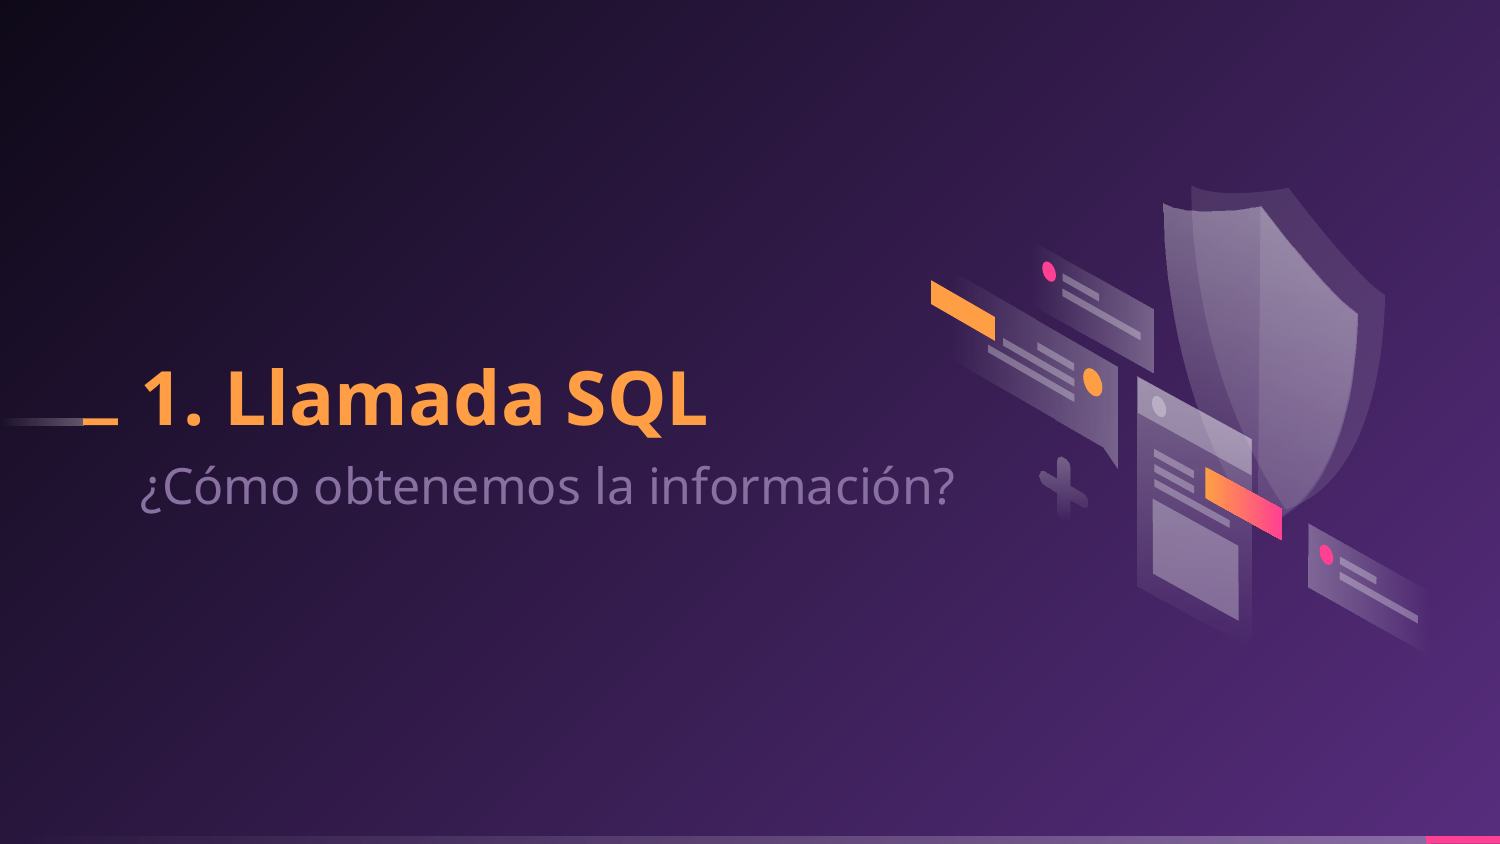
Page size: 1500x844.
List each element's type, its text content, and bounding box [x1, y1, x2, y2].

text_box [1308, 523, 1431, 656]
text_box [1039, 456, 1087, 522]
title 1. Llamada SQL [140, 251, 979, 442]
text_box [931, 269, 1118, 469]
text_box [1030, 240, 1154, 373]
text_box [1137, 185, 1386, 649]
subtitle ¿Cómo obtenemos la información? [140, 445, 979, 516]
